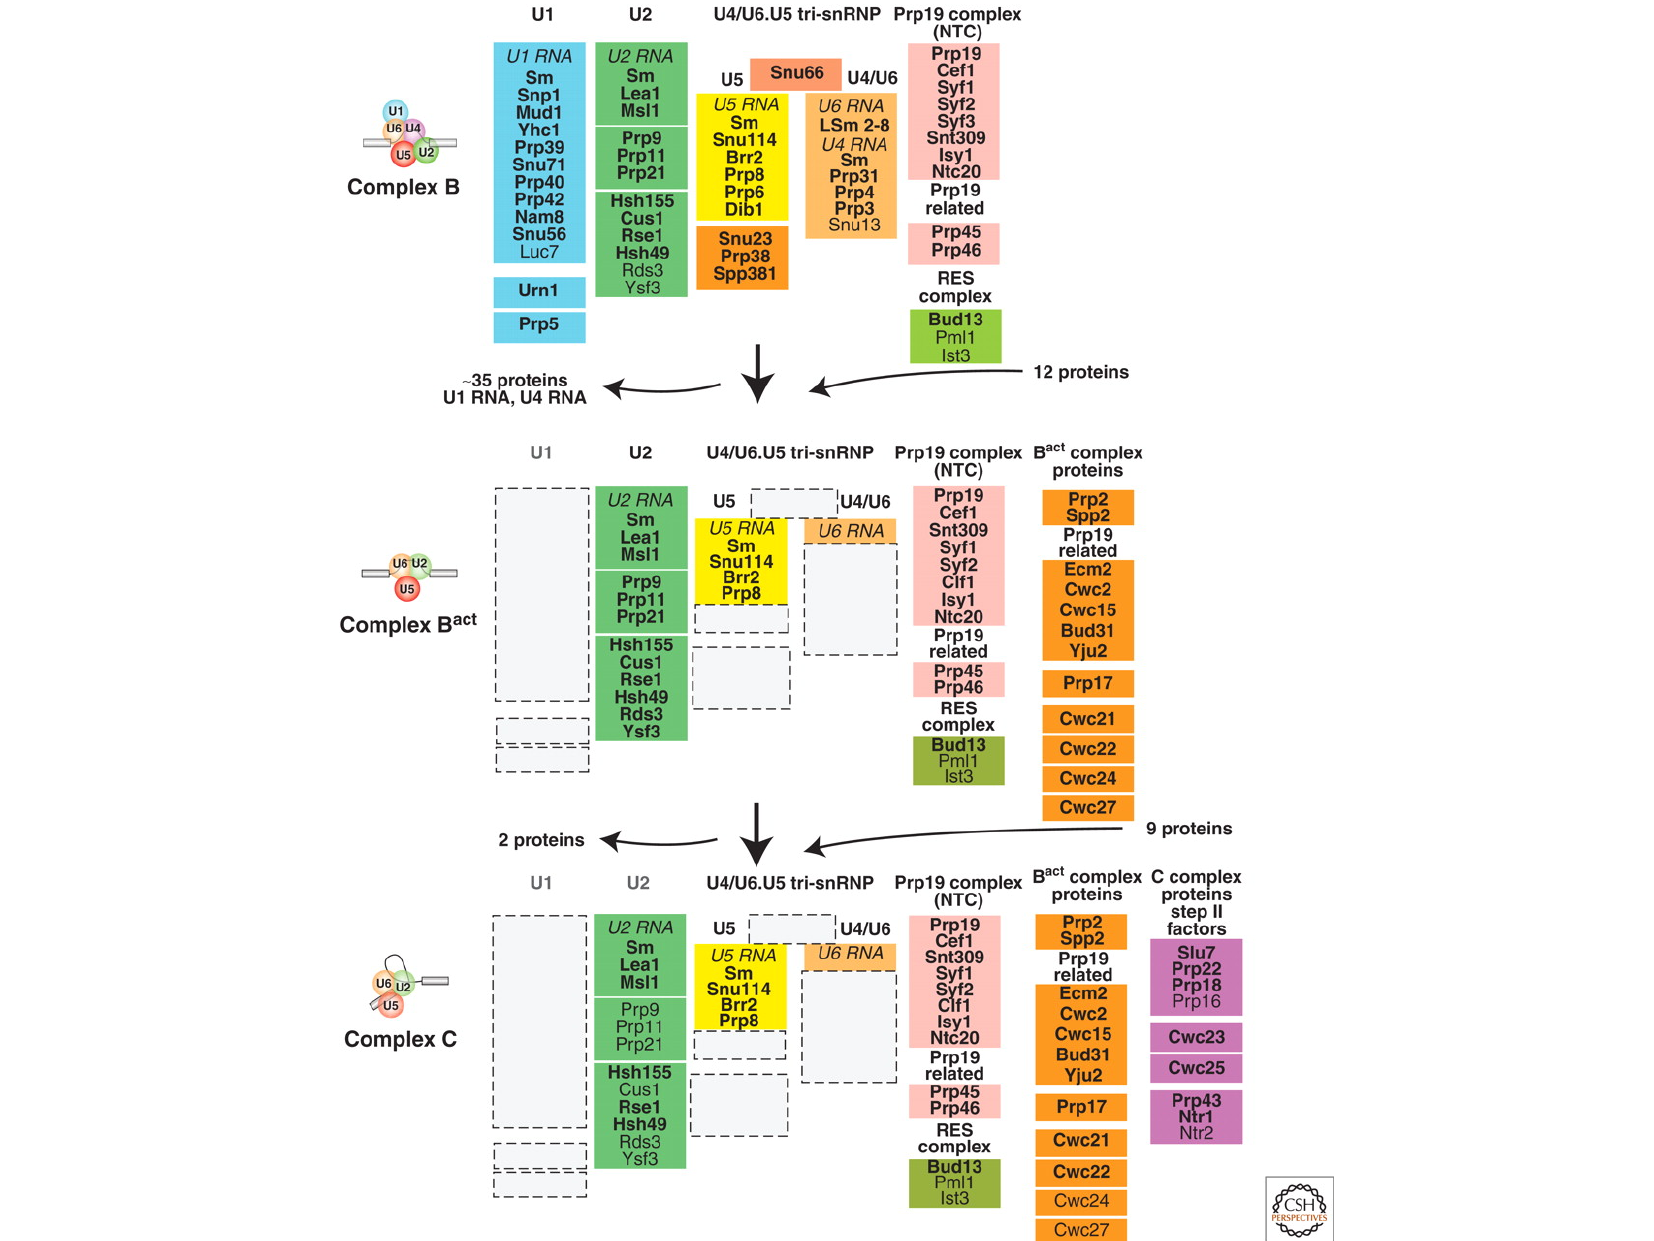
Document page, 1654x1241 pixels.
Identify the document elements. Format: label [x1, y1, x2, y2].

picture [339, 4, 1334, 1241]
